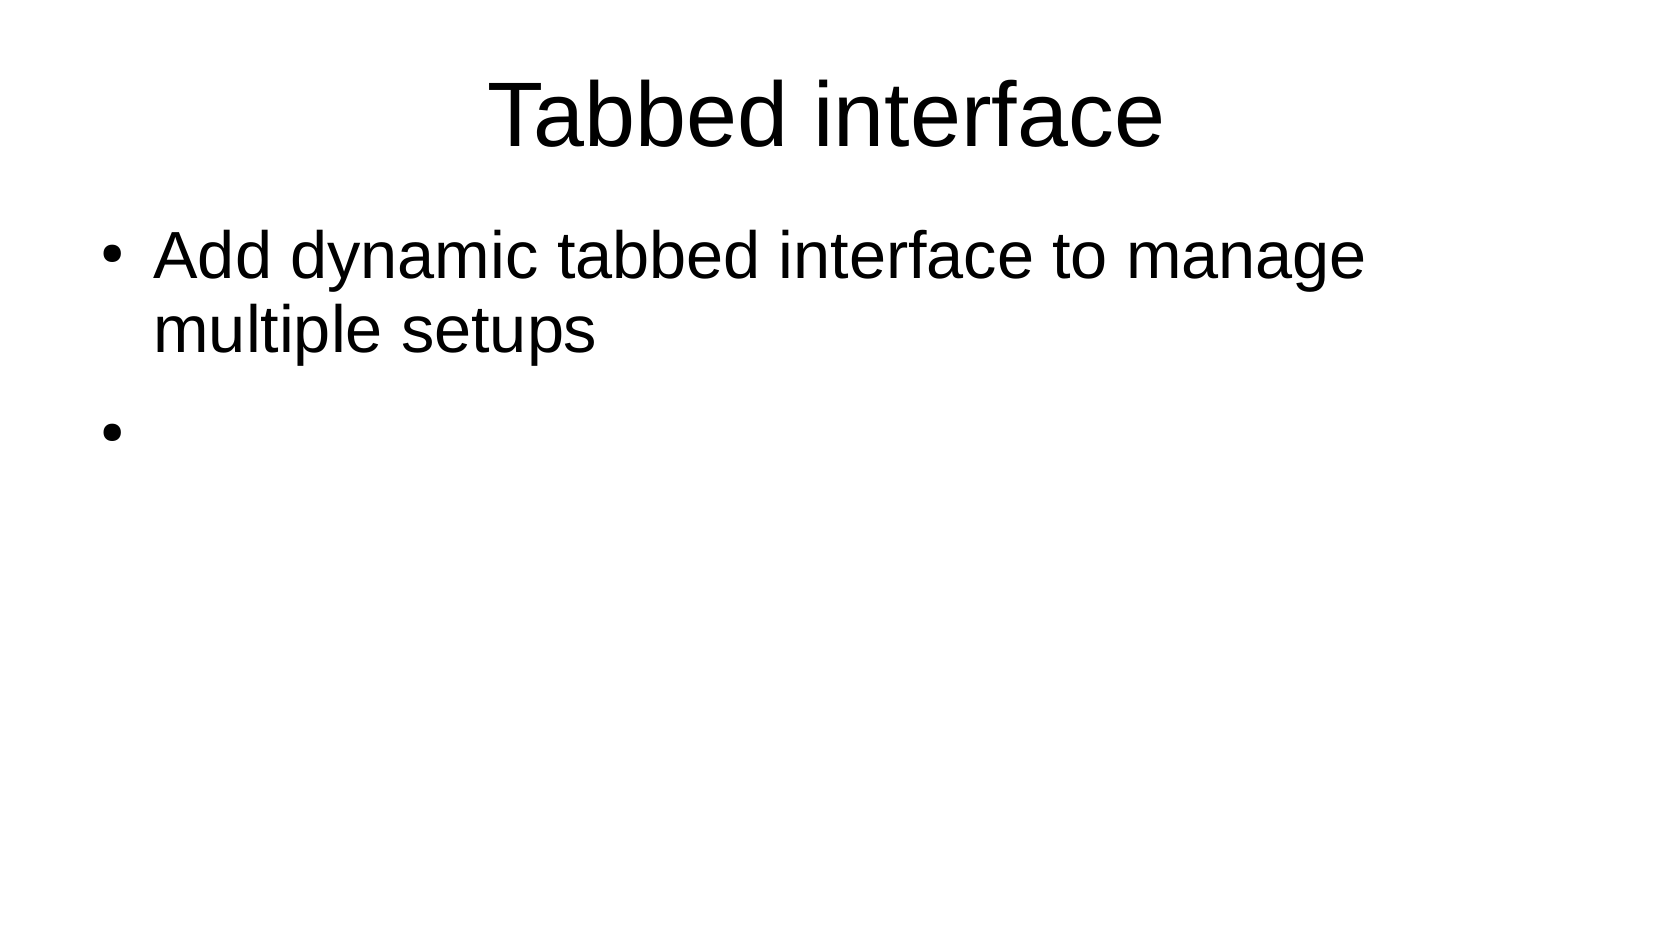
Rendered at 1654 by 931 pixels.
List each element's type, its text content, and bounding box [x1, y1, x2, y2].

list Add dynamic tabbed interface to manage multiple setups [82, 217, 1571, 758]
title Tabbed interface [82, 37, 1571, 193]
